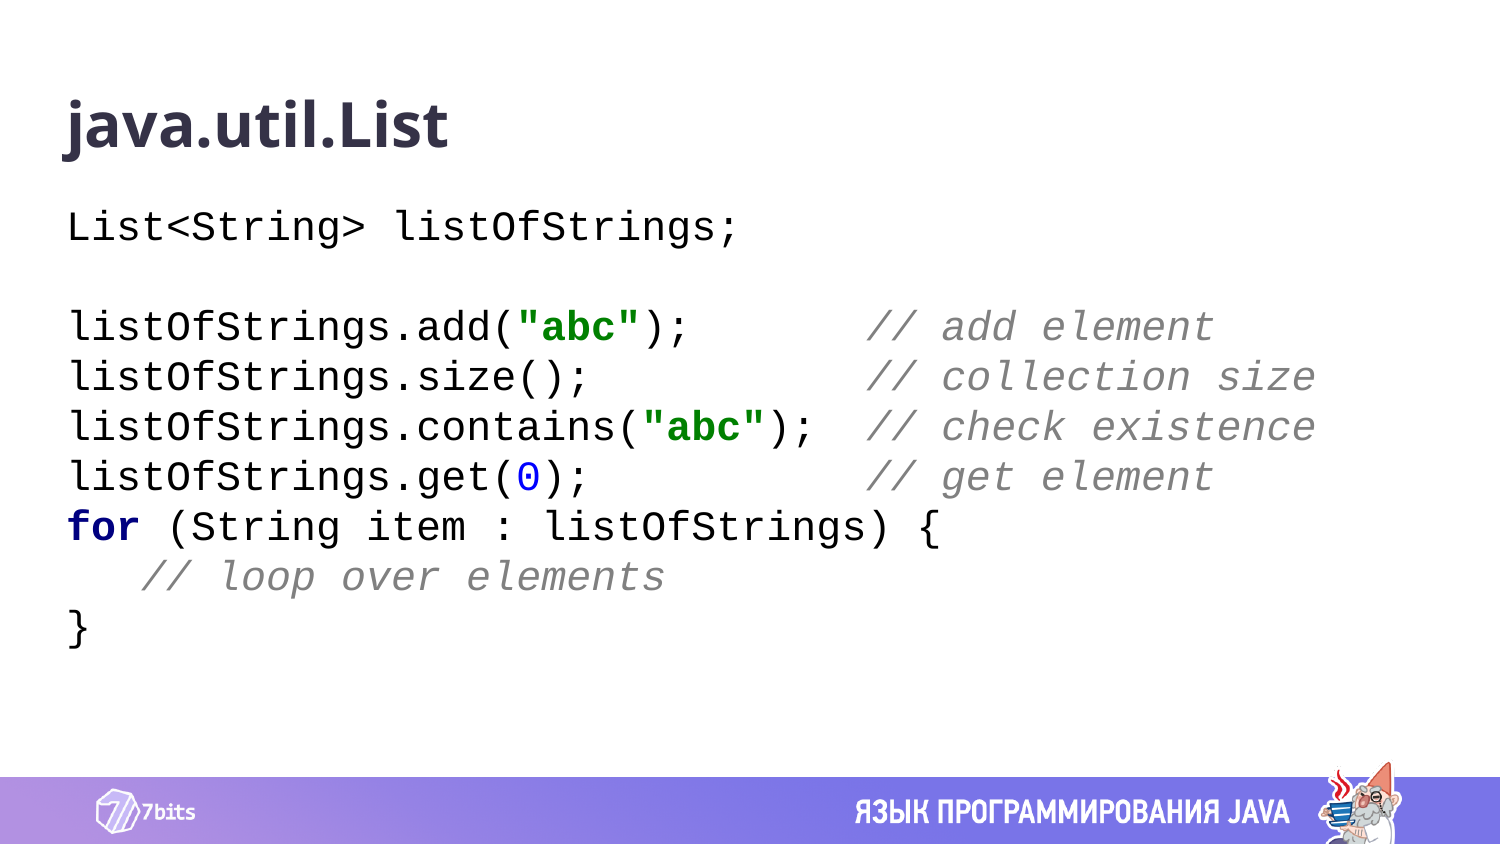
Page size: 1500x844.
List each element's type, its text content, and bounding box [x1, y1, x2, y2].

title java.util.List [51, 69, 1449, 164]
picture [0, 717, 1500, 844]
list List<String> listOfStrings; listOfStrings.add("abc"); // add element listOfStrings.size(); // collection size listOfStrings.contains("abc"); // check existence listOfStrings.get(0); // get element for (String item : listOfStrings) { // loop over elements } [51, 184, 1449, 745]
